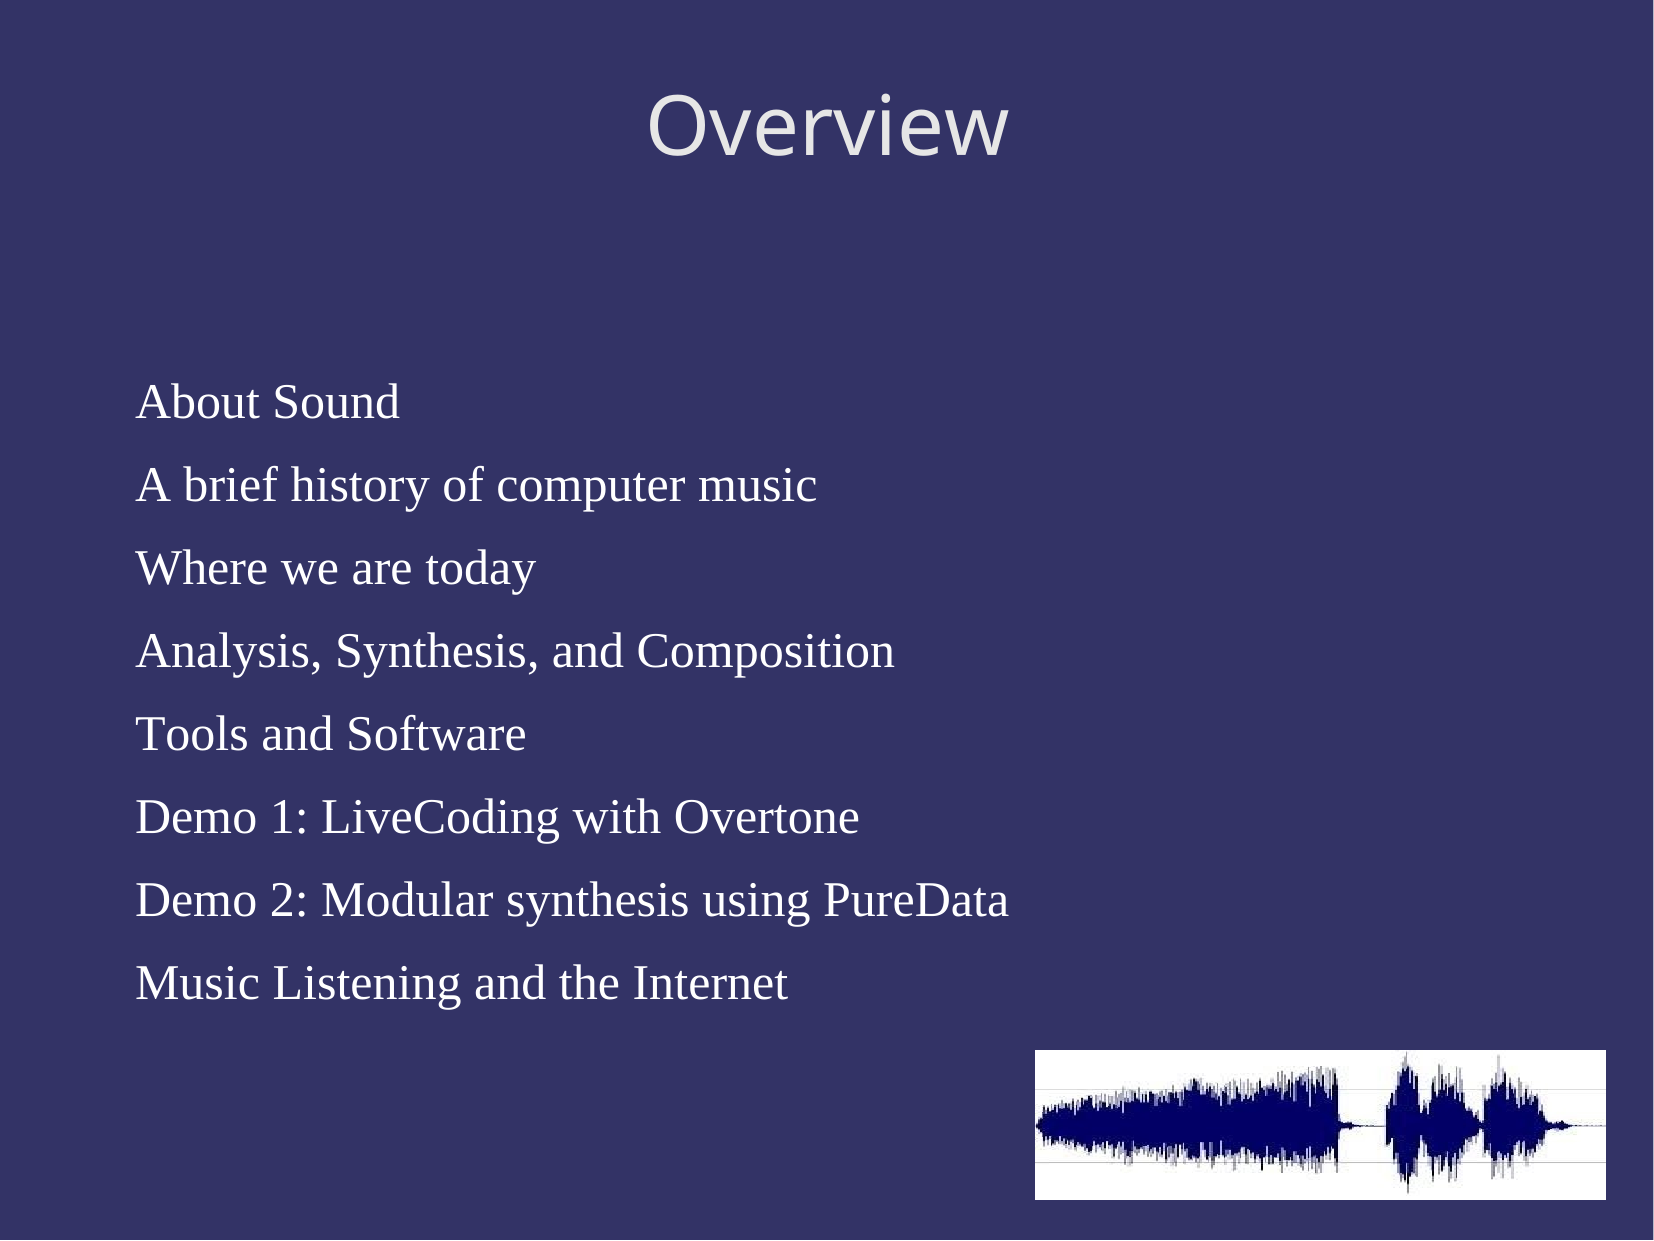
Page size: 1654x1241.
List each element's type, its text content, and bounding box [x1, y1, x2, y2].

title Overview [121, 19, 1534, 227]
subtitle About Sound A brief history of computer music Where we are today Analysis, Synthesis, and Composition Tools and Software Demo 1: LiveCoding with Overtone Demo 2: Modular synthesis using PureData Music Listening and the Internet [135, 360, 1526, 1080]
picture [1035, 1050, 1606, 1200]
